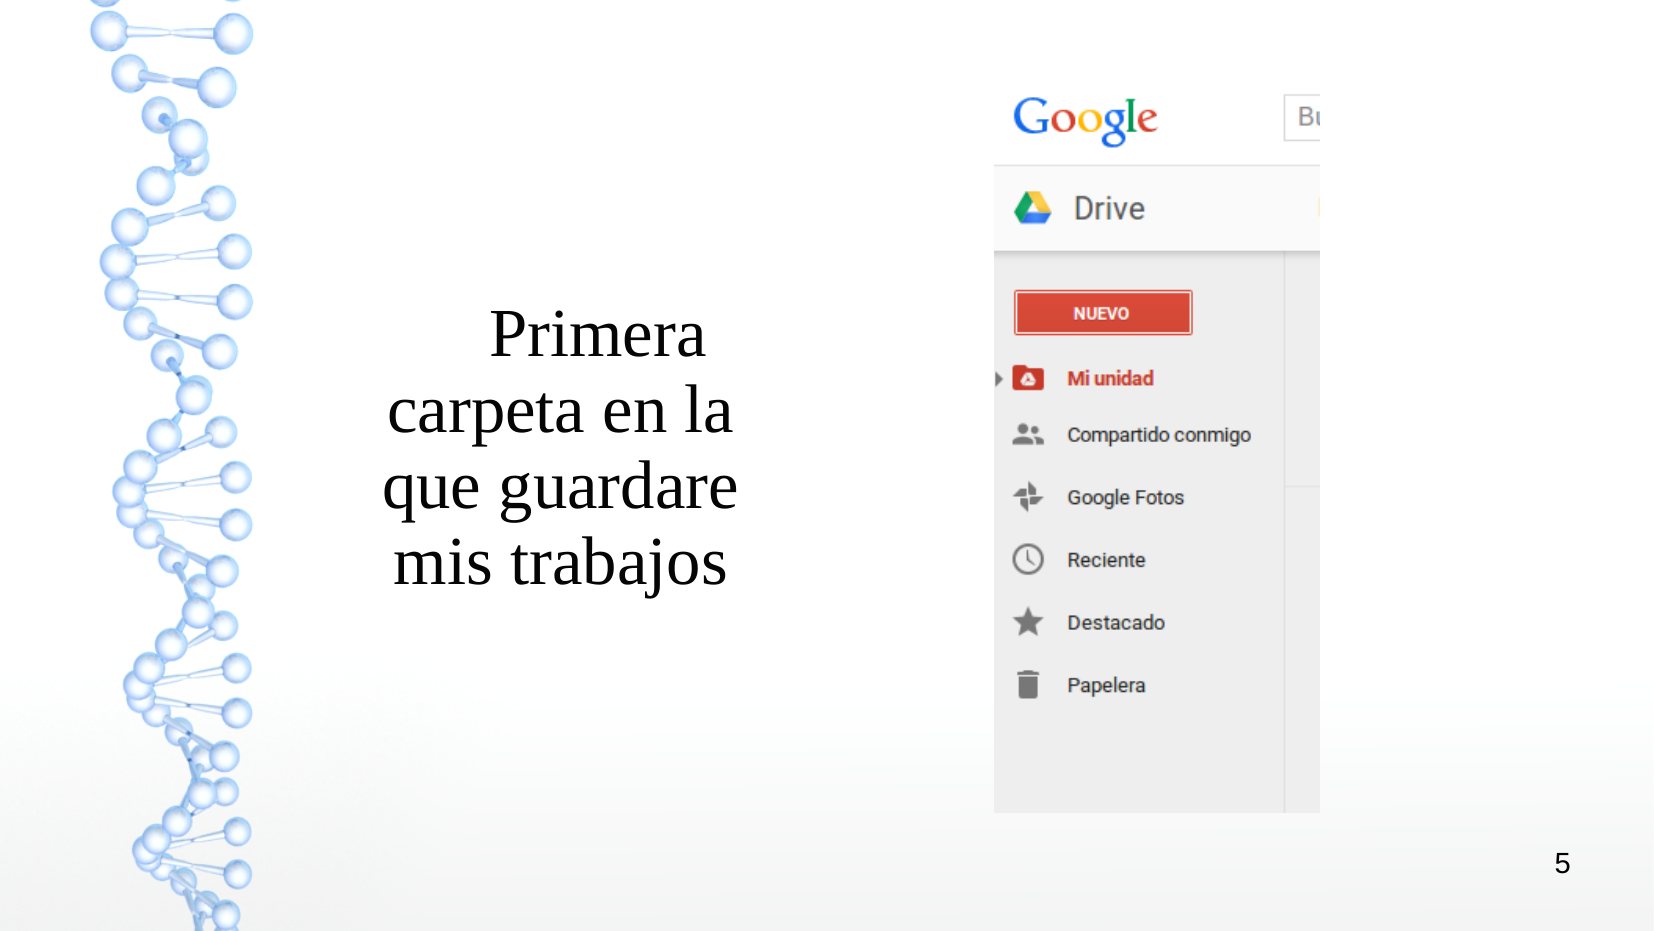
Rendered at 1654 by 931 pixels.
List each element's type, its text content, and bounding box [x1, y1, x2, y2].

title Primera carpeta en la que guardare mis trabajos [342, 68, 780, 827]
picture [0, 0, 1654, 931]
